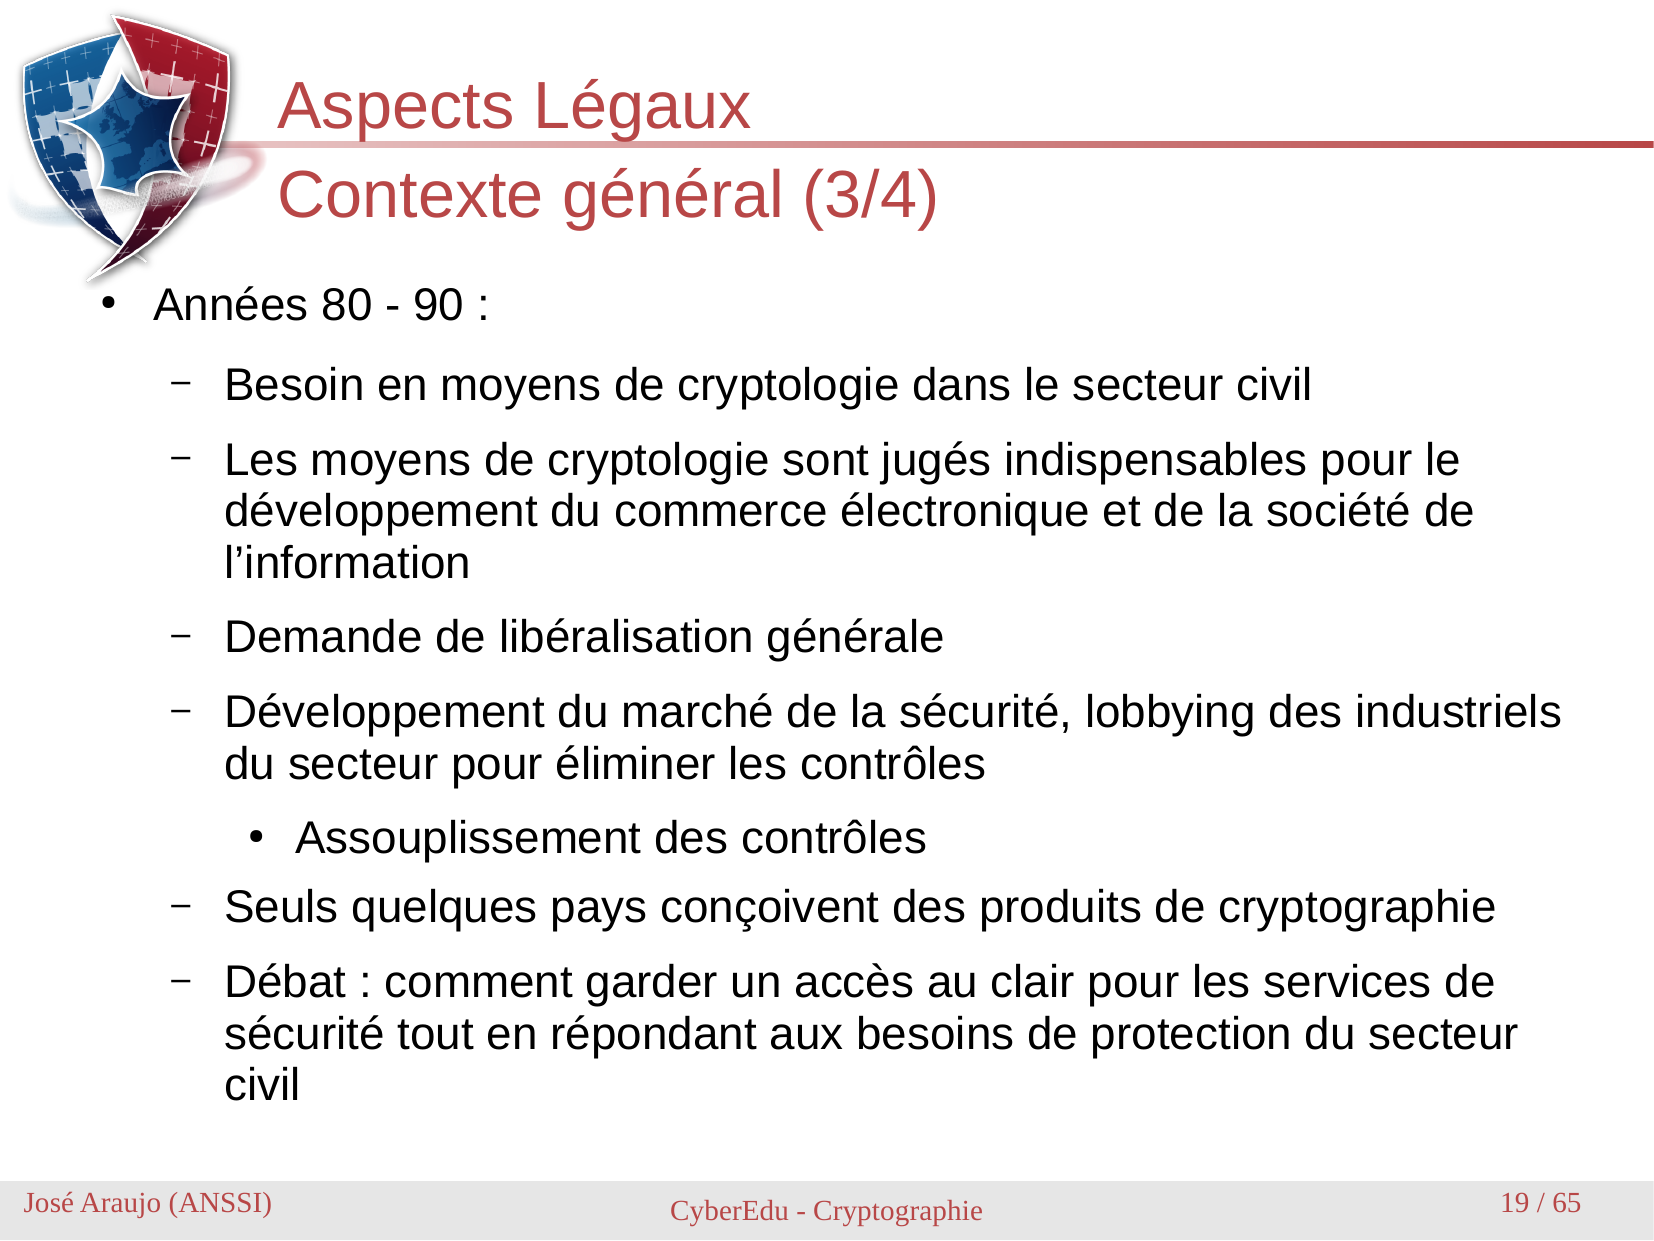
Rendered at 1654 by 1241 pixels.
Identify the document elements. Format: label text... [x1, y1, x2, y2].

list Années 80 - 90 : Besoin en moyens de cryptologie dans le secteur civil Les moyens de cryptologie sont jugés indispensables pour le développement du commerce électronique et de la société de l’information Demande de libéralisation générale Développement du marché de la sécurité, lobbying des industriels du secteur pour éliminer les contrôles Assouplissement des contrôles Seuls quelques pays conçoivent des produits de cryptographie Débat : comment garder un accès au clair pour les services de sécurité tout en répondant aux besoins de protection du secteur civil [82, 278, 1595, 1170]
title Aspects Légaux Contexte général (3/4) [277, 49, 1642, 237]
picture [0, 0, 272, 290]
